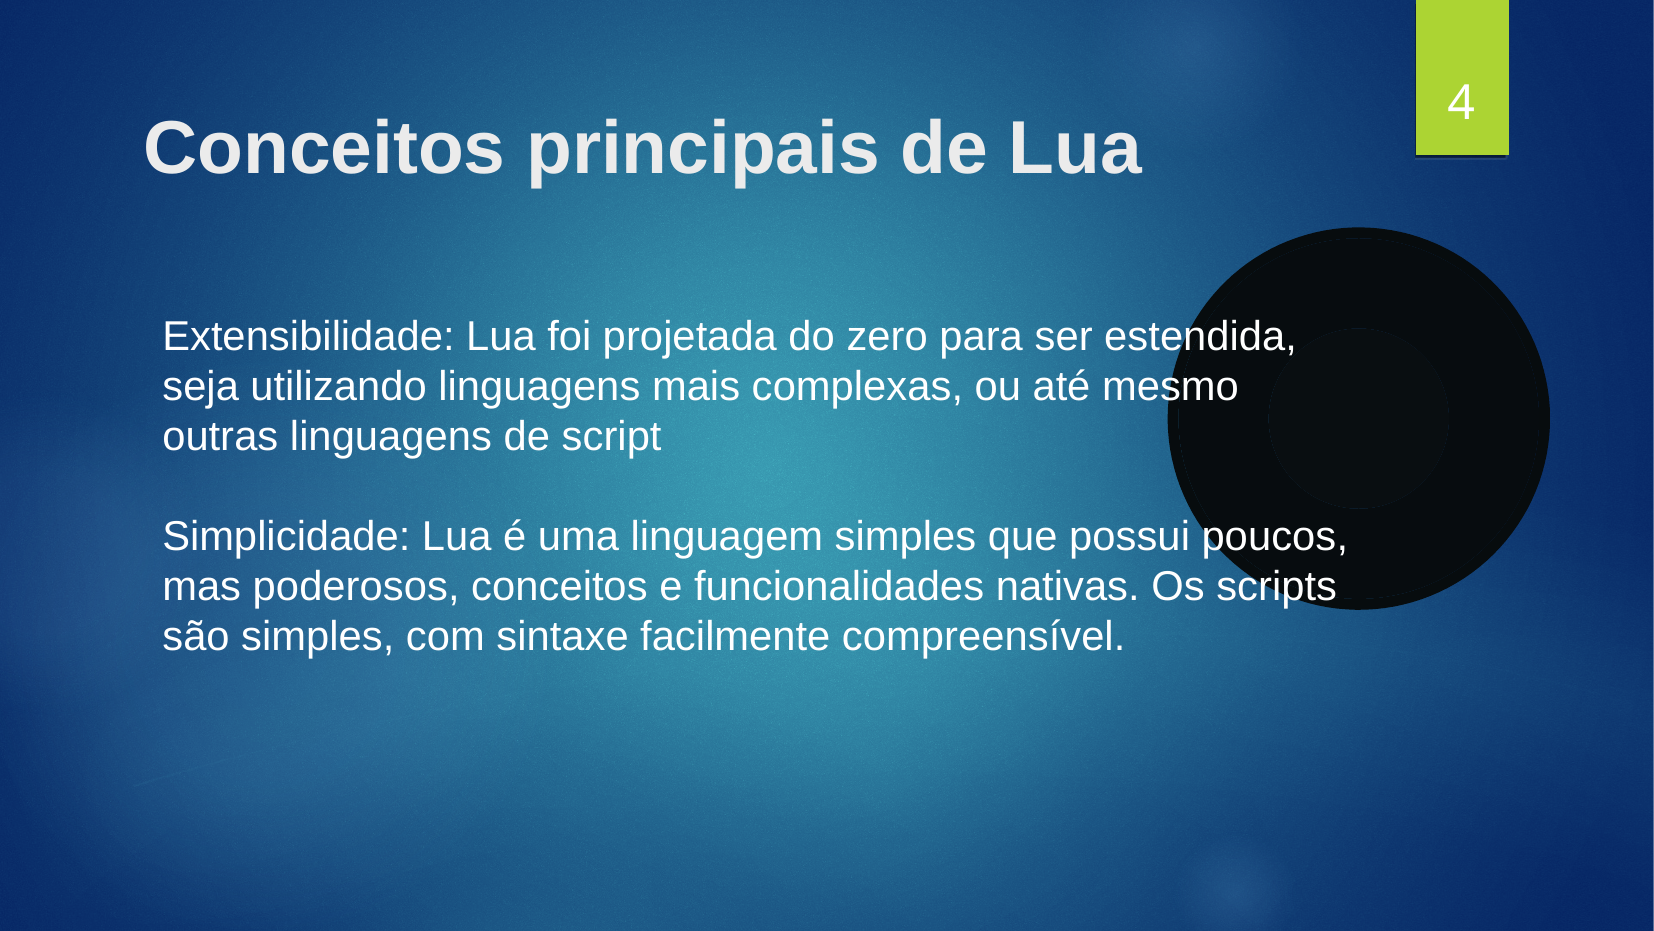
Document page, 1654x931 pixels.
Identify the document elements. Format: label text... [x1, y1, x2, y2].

text_box 4 [1404, 40, 1518, 145]
text_box Conceitos principais de Lua [128, 91, 1346, 247]
text_box Extensibilidade: Lua foi projetada do zero para ser estendida, seja utilizando linguagens mais complexas, ou até mesmo outras linguagens de script Simplicidade: Lua é uma linguagem simples que possui poucos, mas poderosos, conceitos e funcionalidades nativas. Os scripts são simples, com sintaxe facilmente compreensível. [147, 301, 1383, 761]
